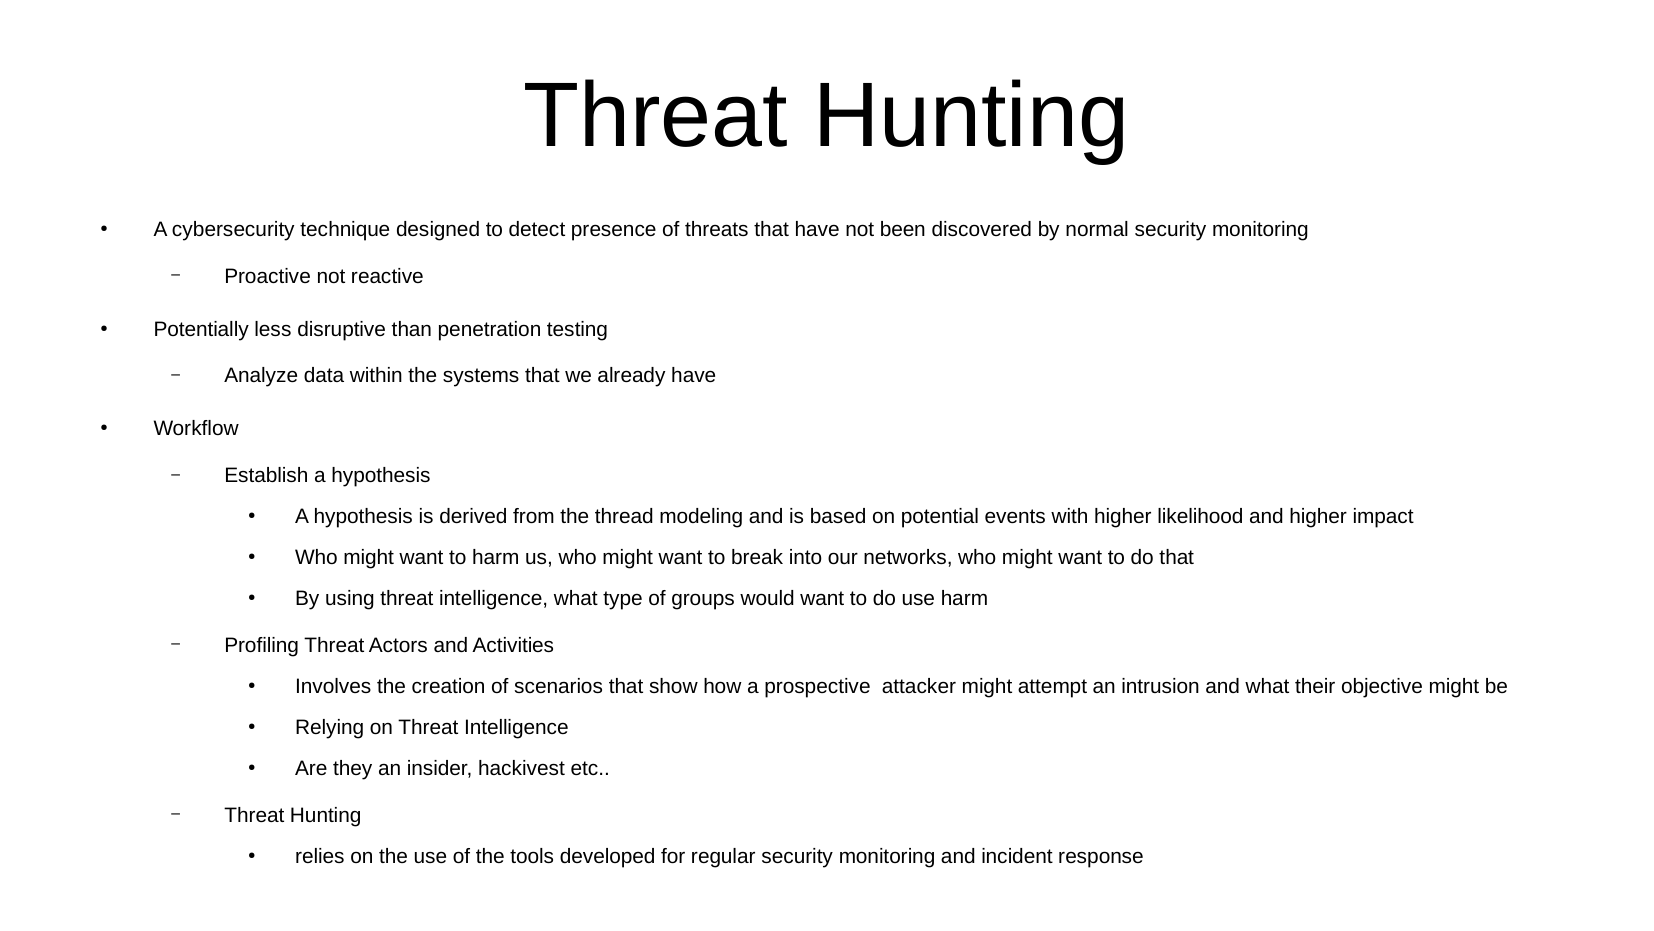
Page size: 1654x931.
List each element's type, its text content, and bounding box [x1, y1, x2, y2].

list A cybersecurity technique designed to detect presence of threats that have not been discovered by normal security monitoring Proactive not reactive Potentially less disruptive than penetration testing Analyze data within the systems that we already have Workflow Establish a hypothesis A hypothesis is derived from the thread modeling and is based on potential events with higher likelihood and higher impact Who might want to harm us, who might want to break into our networks, who might want to do that By using threat intelligence, what type of groups would want to do use harm Profiling Threat Actors and Activities Involves the creation of scenarios that show how a prospective attacker might attempt an intrusion and what their objective might be Relying on Threat Intelligence Are they an insider, hackivest etc.. Threat Hunting relies on the use of the tools developed for regular security monitoring and incident response [82, 217, 1636, 901]
title Threat Hunting [82, 37, 1571, 193]
